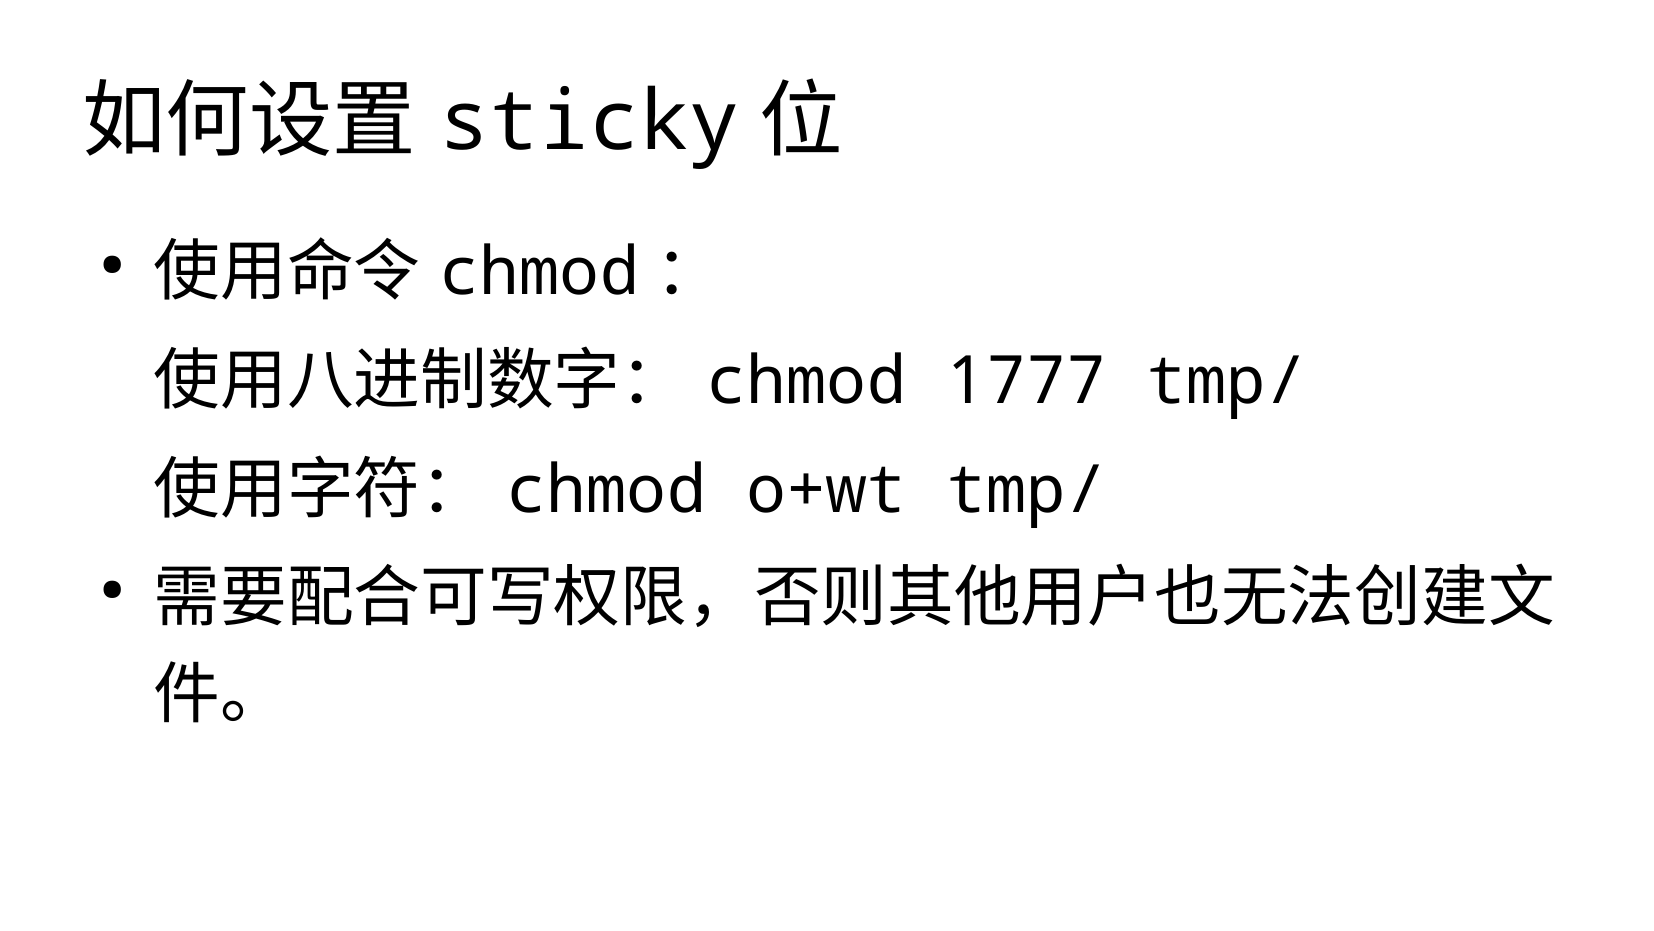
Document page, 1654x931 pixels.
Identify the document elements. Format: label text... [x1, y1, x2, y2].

list 使用命令chmod： 使用八进制数字：chmod 1777 tmp/ 使用字符：chmod o+wt tmp/ 需要配合可写权限，否则其他用户也无法创建文件。 [82, 217, 1571, 804]
title 如何设置sticky位 [82, 37, 1571, 189]
